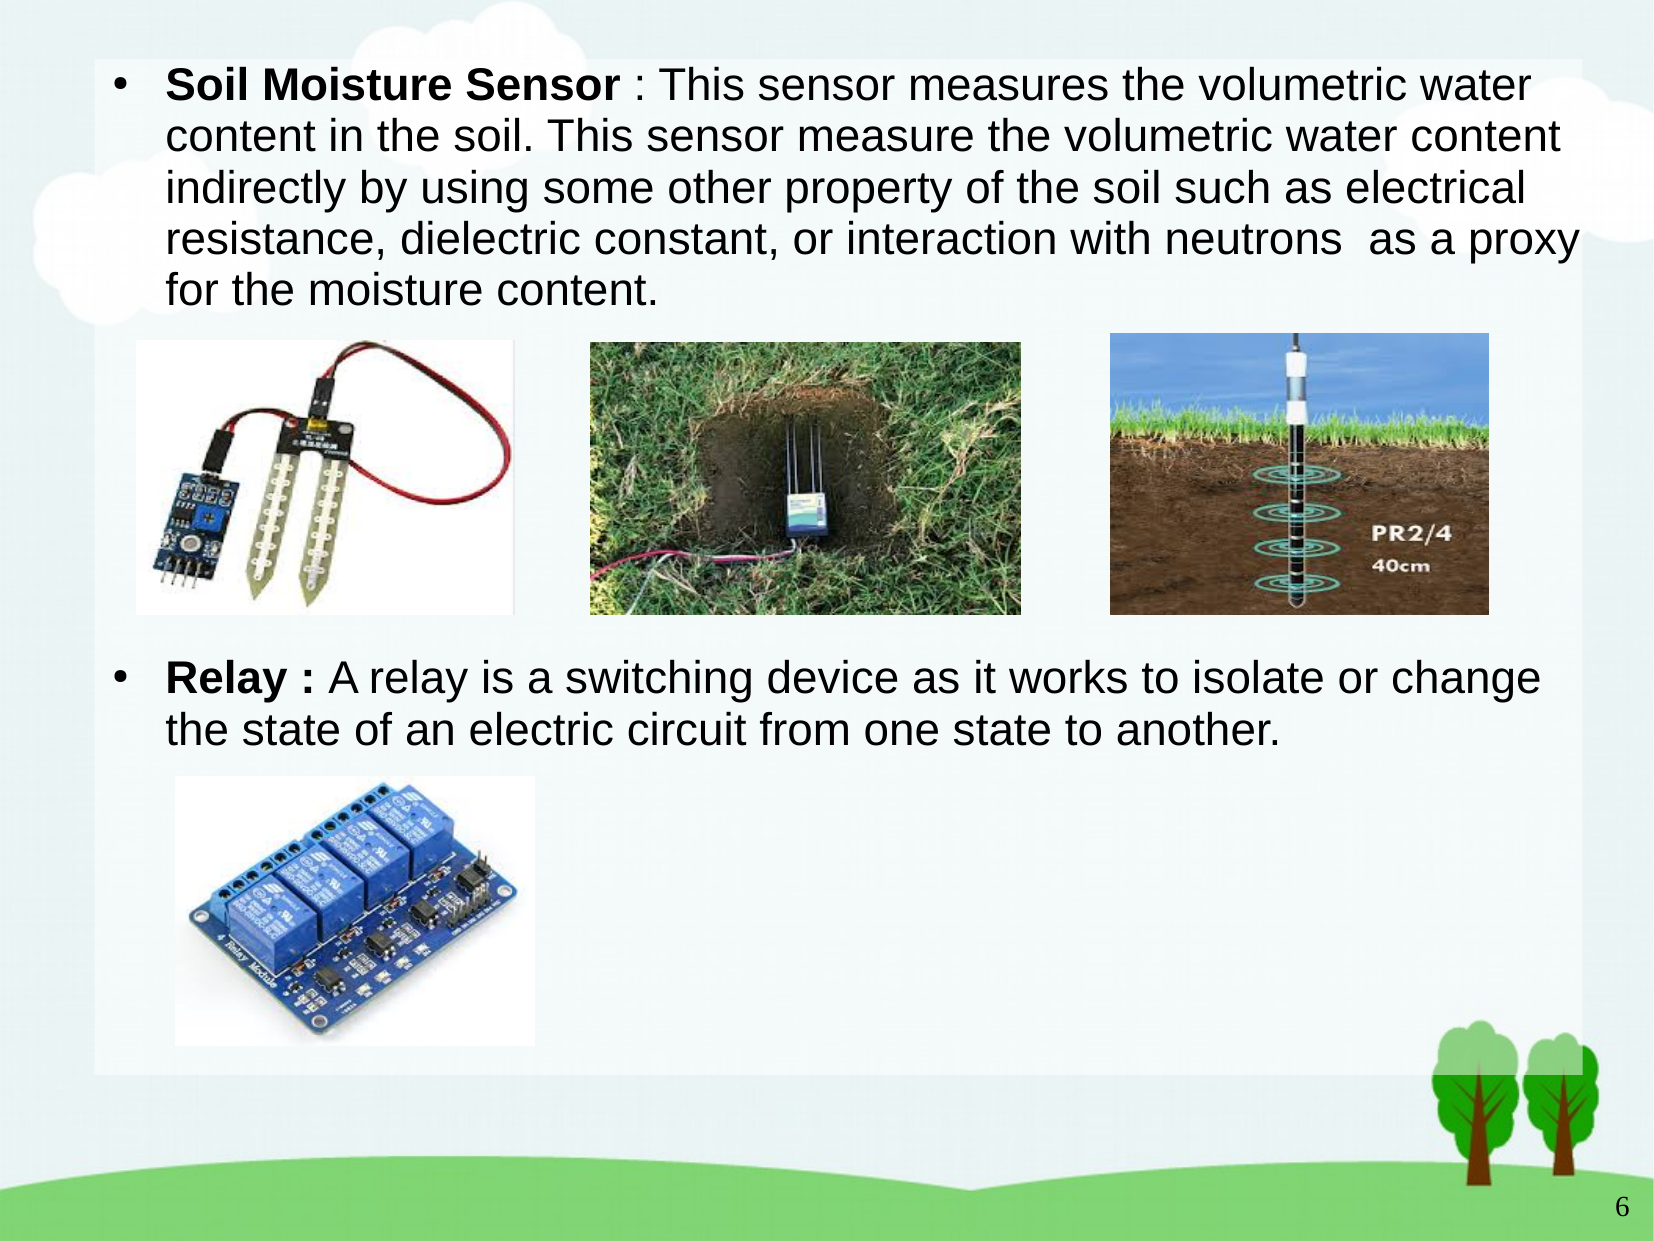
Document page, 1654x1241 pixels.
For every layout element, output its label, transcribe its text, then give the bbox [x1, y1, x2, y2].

picture [0, 0, 1654, 1241]
list Soil Moisture Sensor : This sensor measures the volumetric water content in the soil. This sensor measure the volumetric water content indirectly by using some other property of the soil such as electrical resistance, dielectric constant, or interaction with neutrons as a proxy for the moisture content. Relay : A relay is a switching device as it works to isolate or change the state of an electric circuit from one state to another. [94, 59, 1583, 1075]
